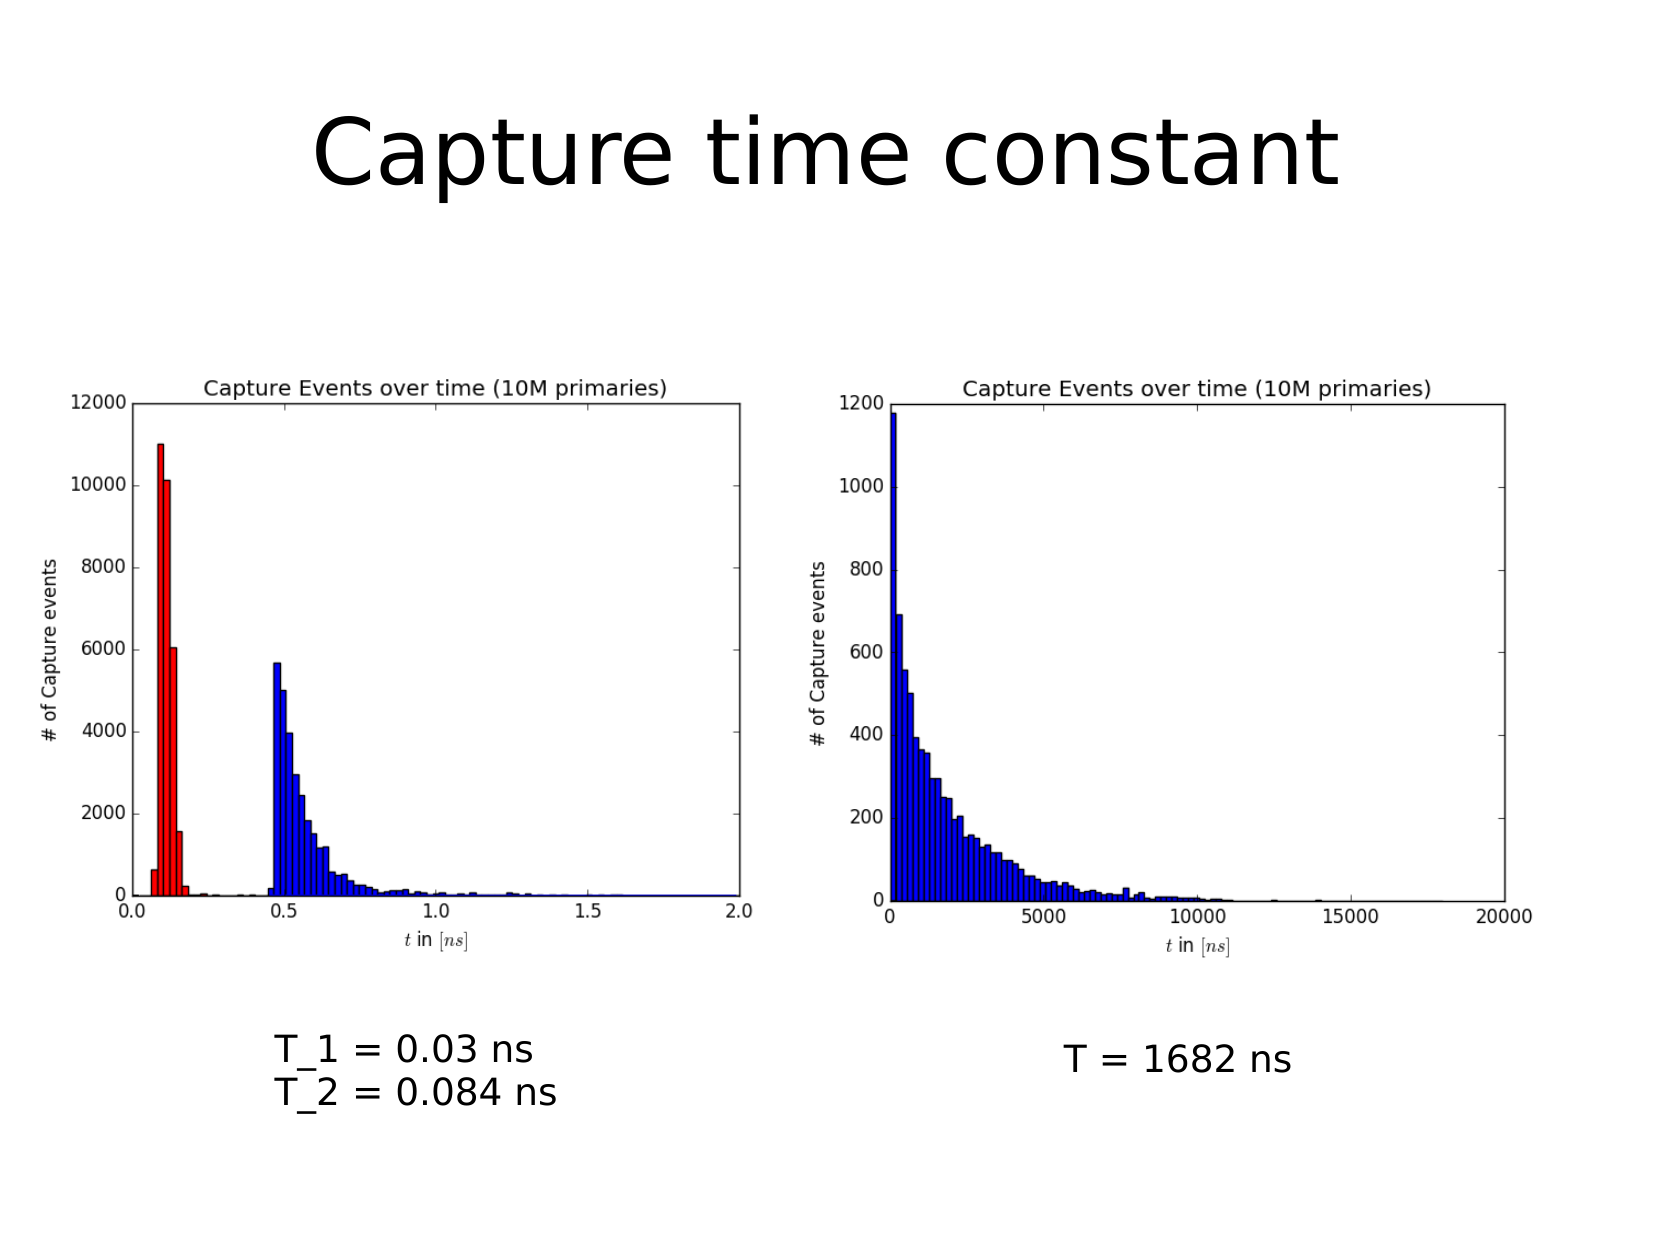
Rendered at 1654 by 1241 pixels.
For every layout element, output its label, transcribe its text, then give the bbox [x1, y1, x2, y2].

title Capture time constant [82, 49, 1571, 257]
picture [35, 342, 1583, 963]
text_box T = 1682 ns [1049, 1030, 1308, 1089]
text_box T_1 = 0.03 ns T_2 = 0.084 ns [259, 1020, 573, 1123]
